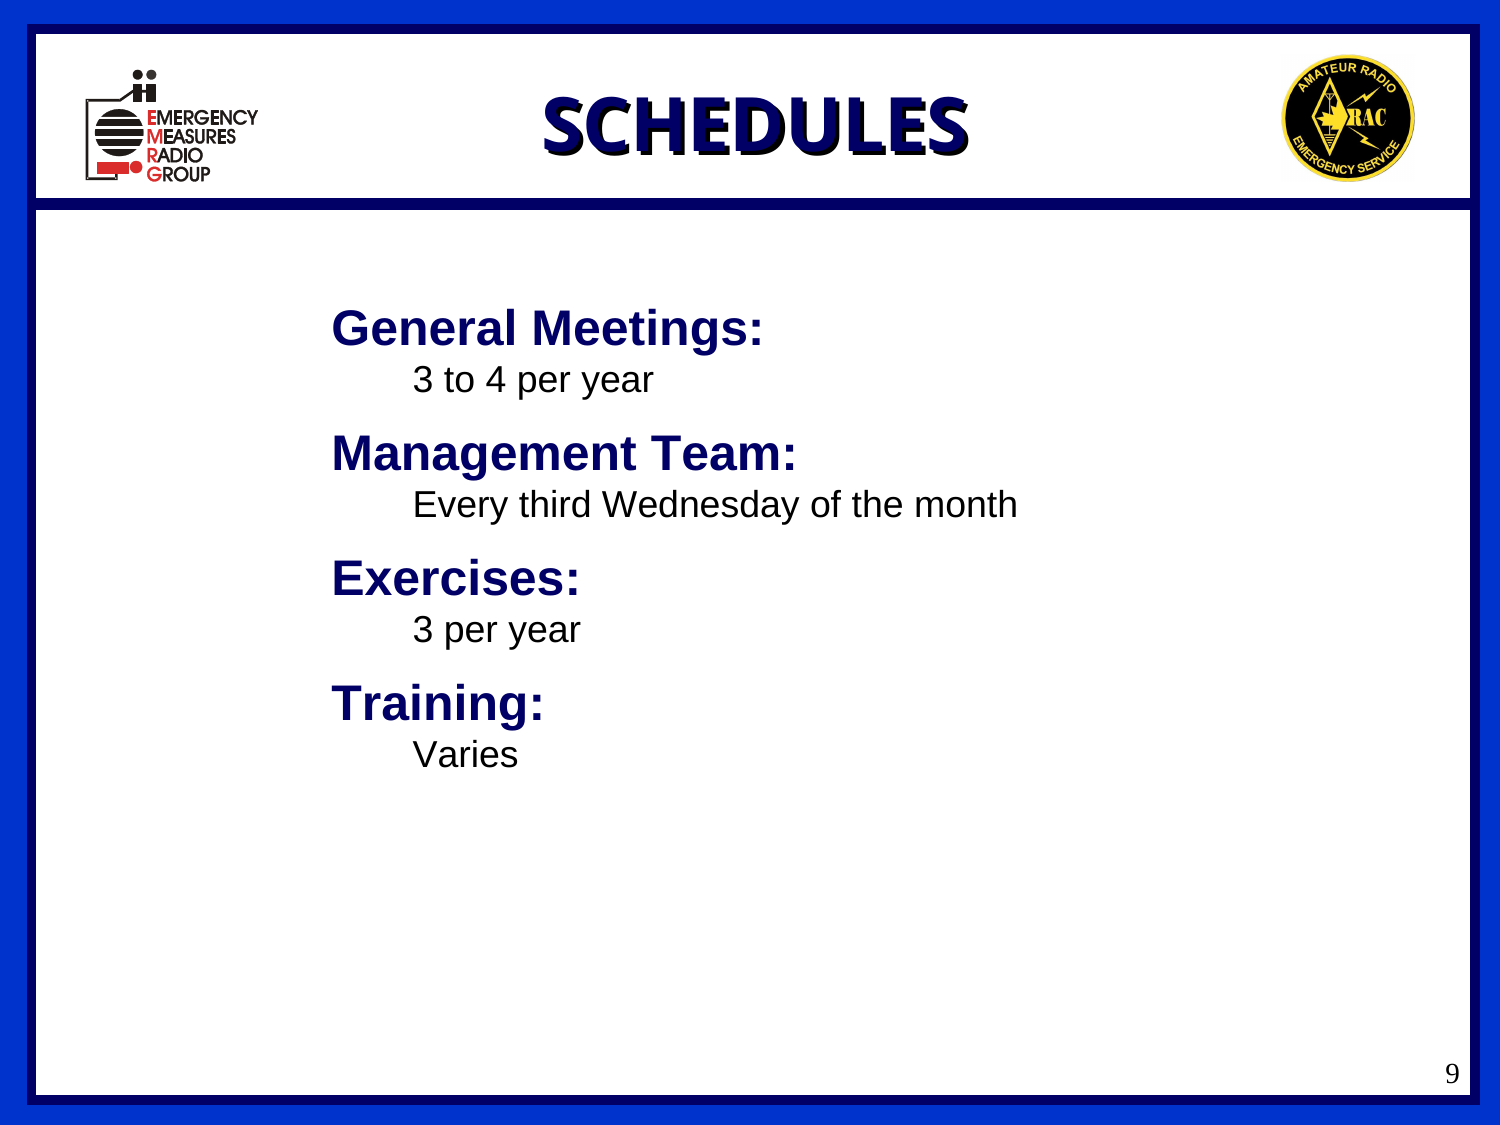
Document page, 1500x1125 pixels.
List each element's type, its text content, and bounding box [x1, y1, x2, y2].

text_box General Meetings: 3 to 4 per year Management Team: Every third Wednesday of the month Exercises: 3 per year Training: Varies [316, 287, 1121, 829]
text_box SCHEDULES [526, 68, 983, 175]
picture [1281, 54, 1415, 182]
